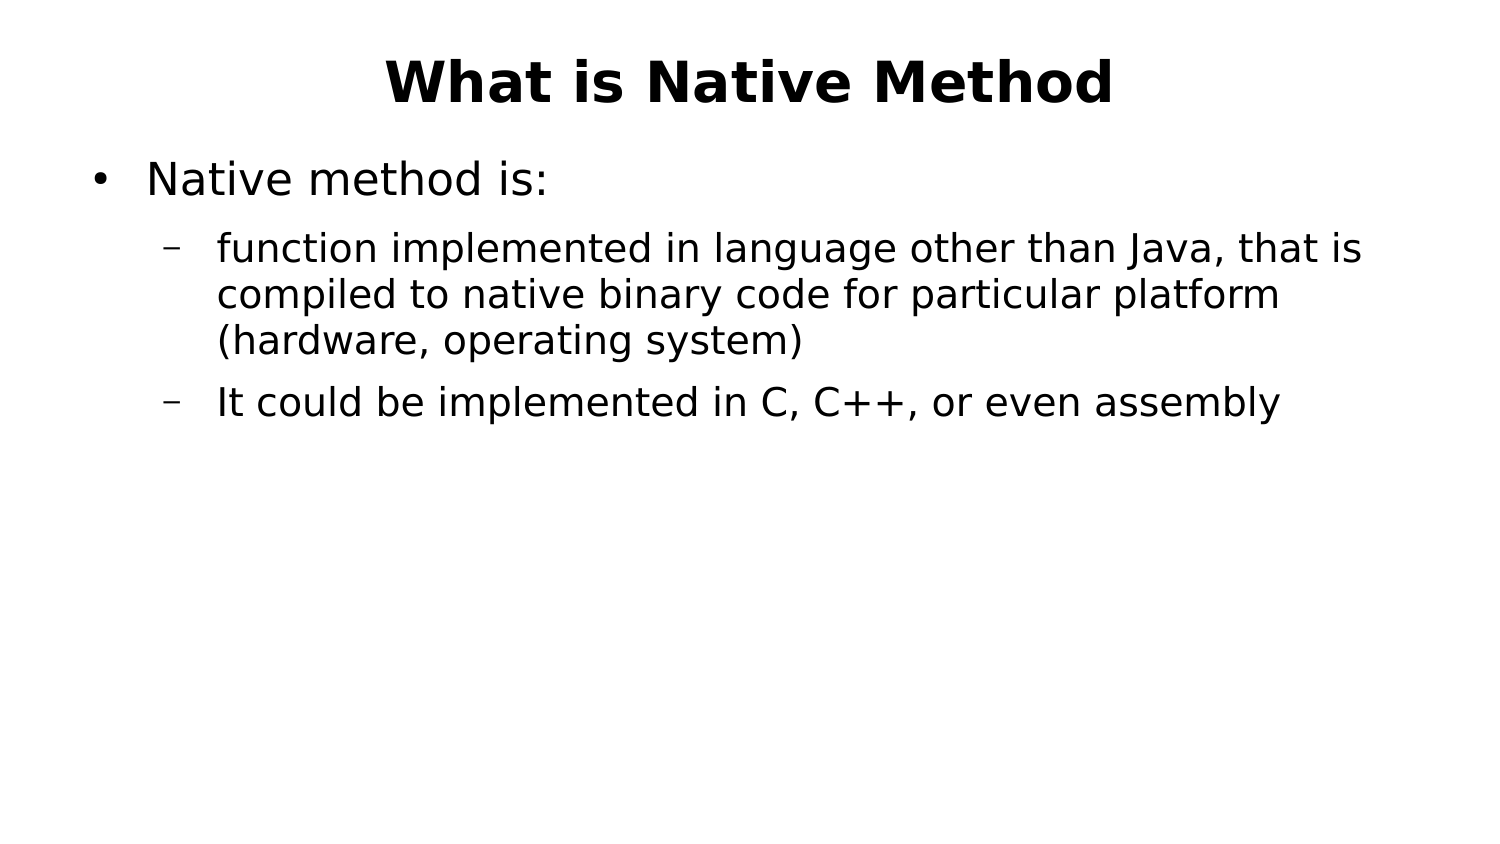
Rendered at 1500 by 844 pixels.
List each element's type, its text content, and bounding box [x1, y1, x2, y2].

list Native method is: function implemented in language other than Java, that is compiled to native binary code for particular platform (hardware, operating system) It could be implemented in C, C++, or even assembly [75, 153, 1395, 807]
title What is Native Method [75, 33, 1425, 133]
